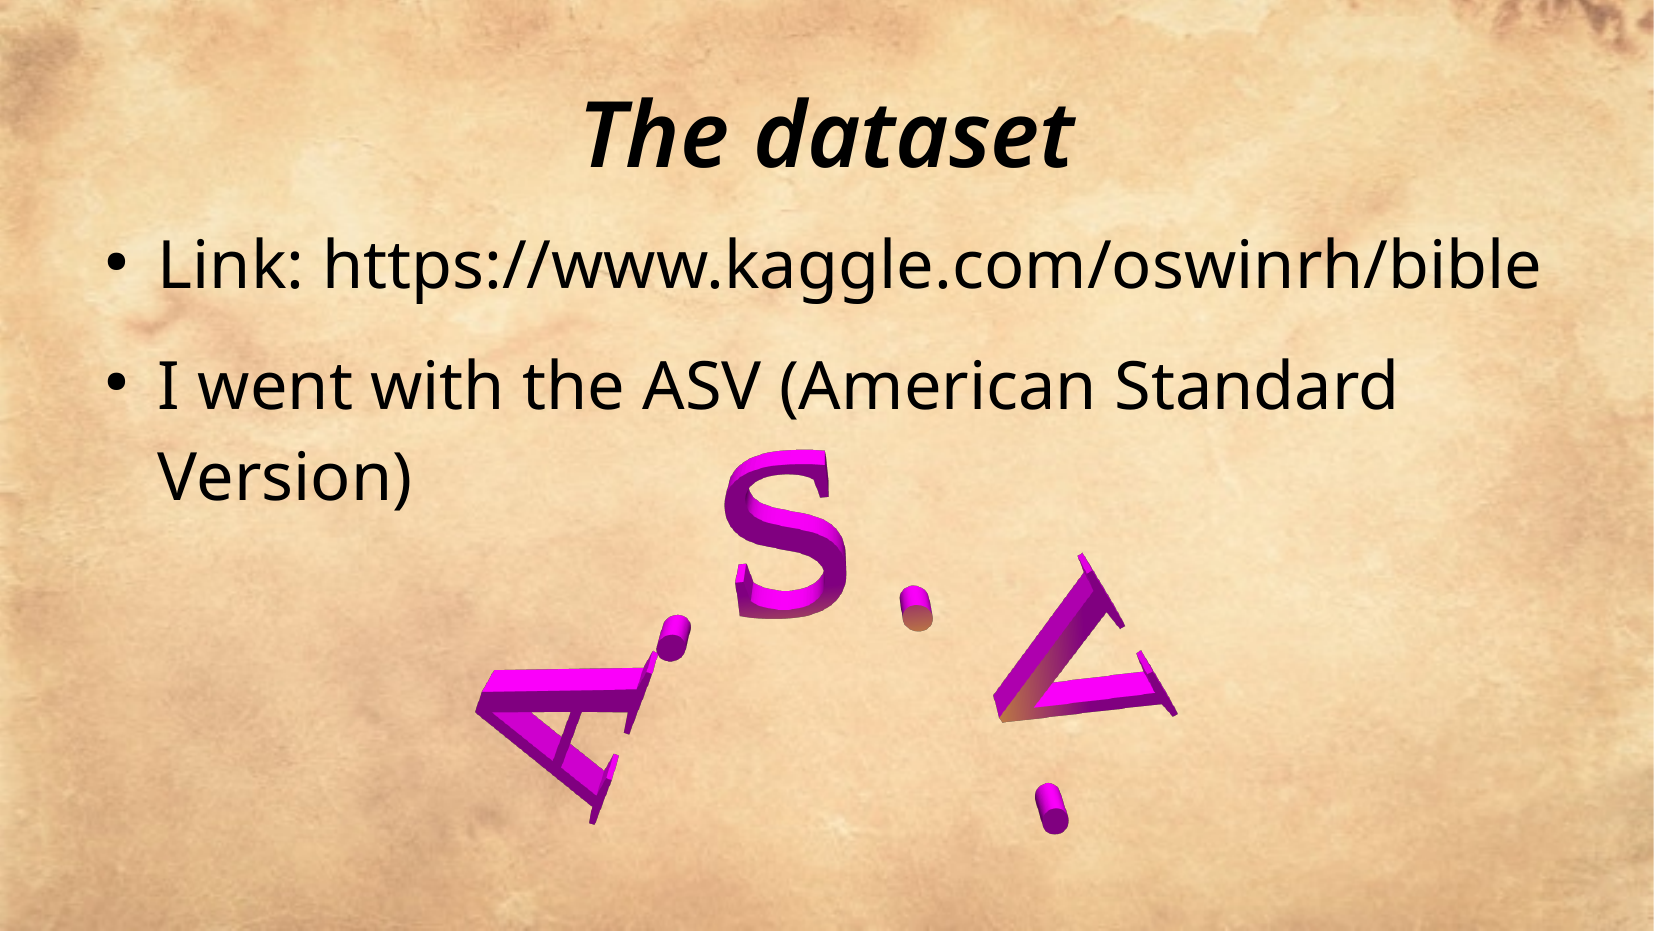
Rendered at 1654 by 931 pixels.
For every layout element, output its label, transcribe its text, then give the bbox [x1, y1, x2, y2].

picture [0, 0, 1654, 931]
title The dataset [82, 54, 1571, 211]
list Link: https://www.kaggle.com/oswinrh/bible I went with the ASV (American Standard Version) [86, 217, 1576, 758]
